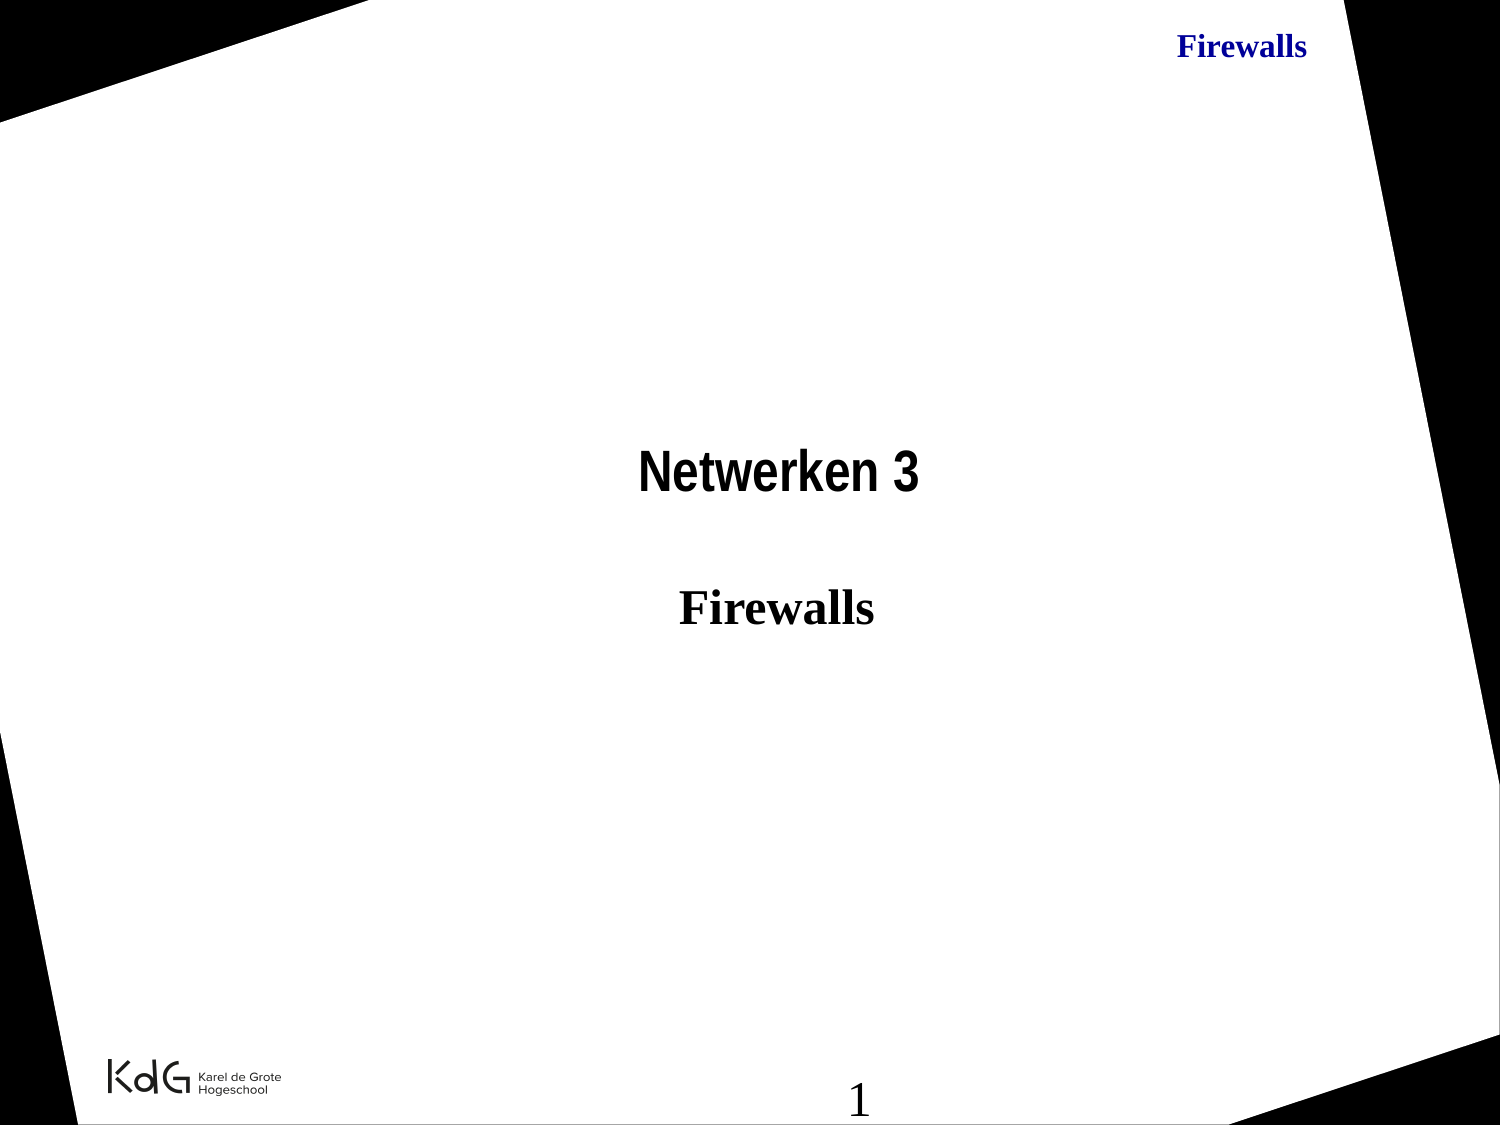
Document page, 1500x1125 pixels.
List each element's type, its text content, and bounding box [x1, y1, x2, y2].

text_box Netwerken 3 [141, 377, 1417, 565]
text_box Firewalls [220, 566, 1334, 855]
picture [108, 1059, 281, 1096]
